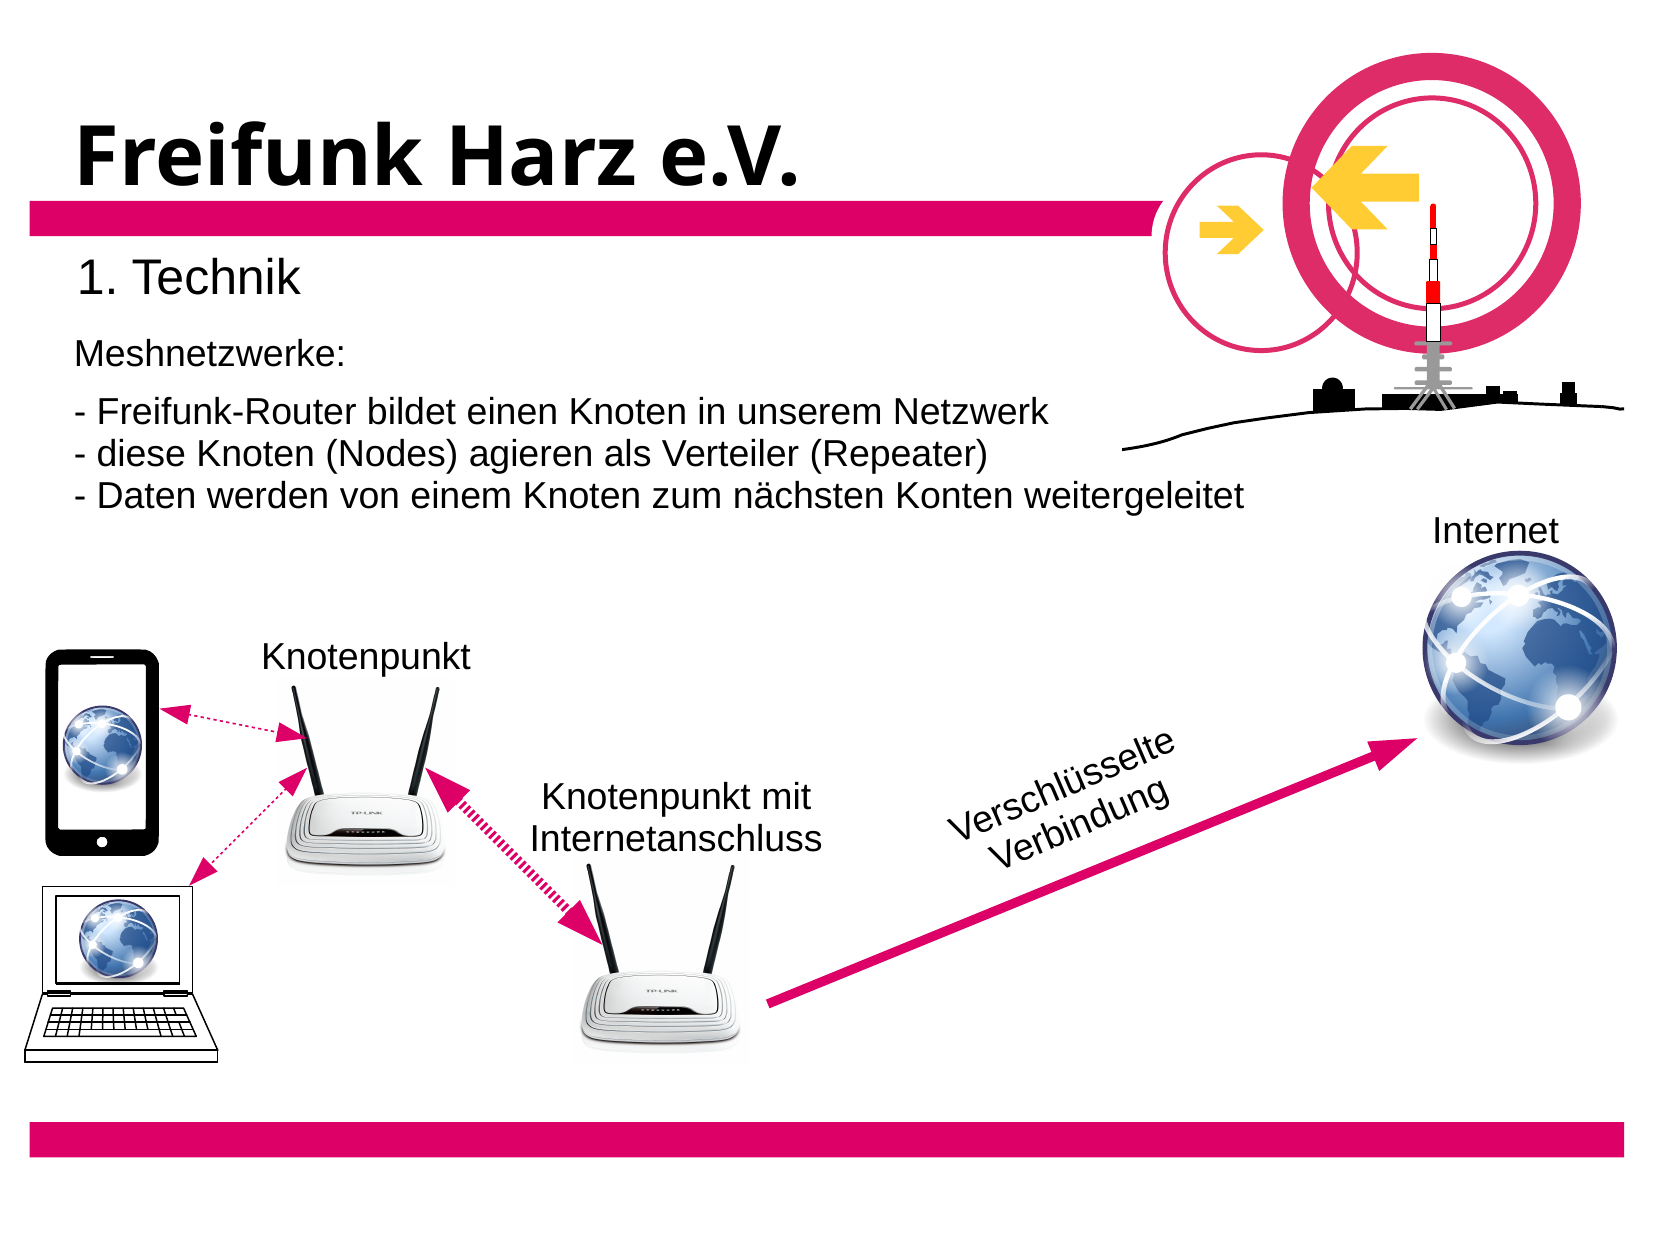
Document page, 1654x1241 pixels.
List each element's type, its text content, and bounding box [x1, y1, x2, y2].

picture [24, 885, 219, 1063]
picture [44, 648, 160, 857]
text_box Knotenpunkt mit Internetanschluss [513, 767, 839, 886]
text_box Knotenpunkt [218, 628, 514, 709]
picture [1399, 533, 1635, 768]
picture [572, 886, 751, 1064]
text_box Internet [1417, 501, 1654, 559]
picture [277, 709, 455, 886]
text_box Verschlüsselte Verbindung [915, 700, 1231, 920]
text_box Meshnetzwerke: - Freifunk-Router bildet einen Knoten in unserem Netzwerk - diese Knoten (Nodes) agieren als Verteiler (Repeater) - Daten werden von einem Knoten zum nächsten Konten weitergeleitet [59, 324, 1300, 609]
subtitle 1. Technik [76, 218, 697, 324]
